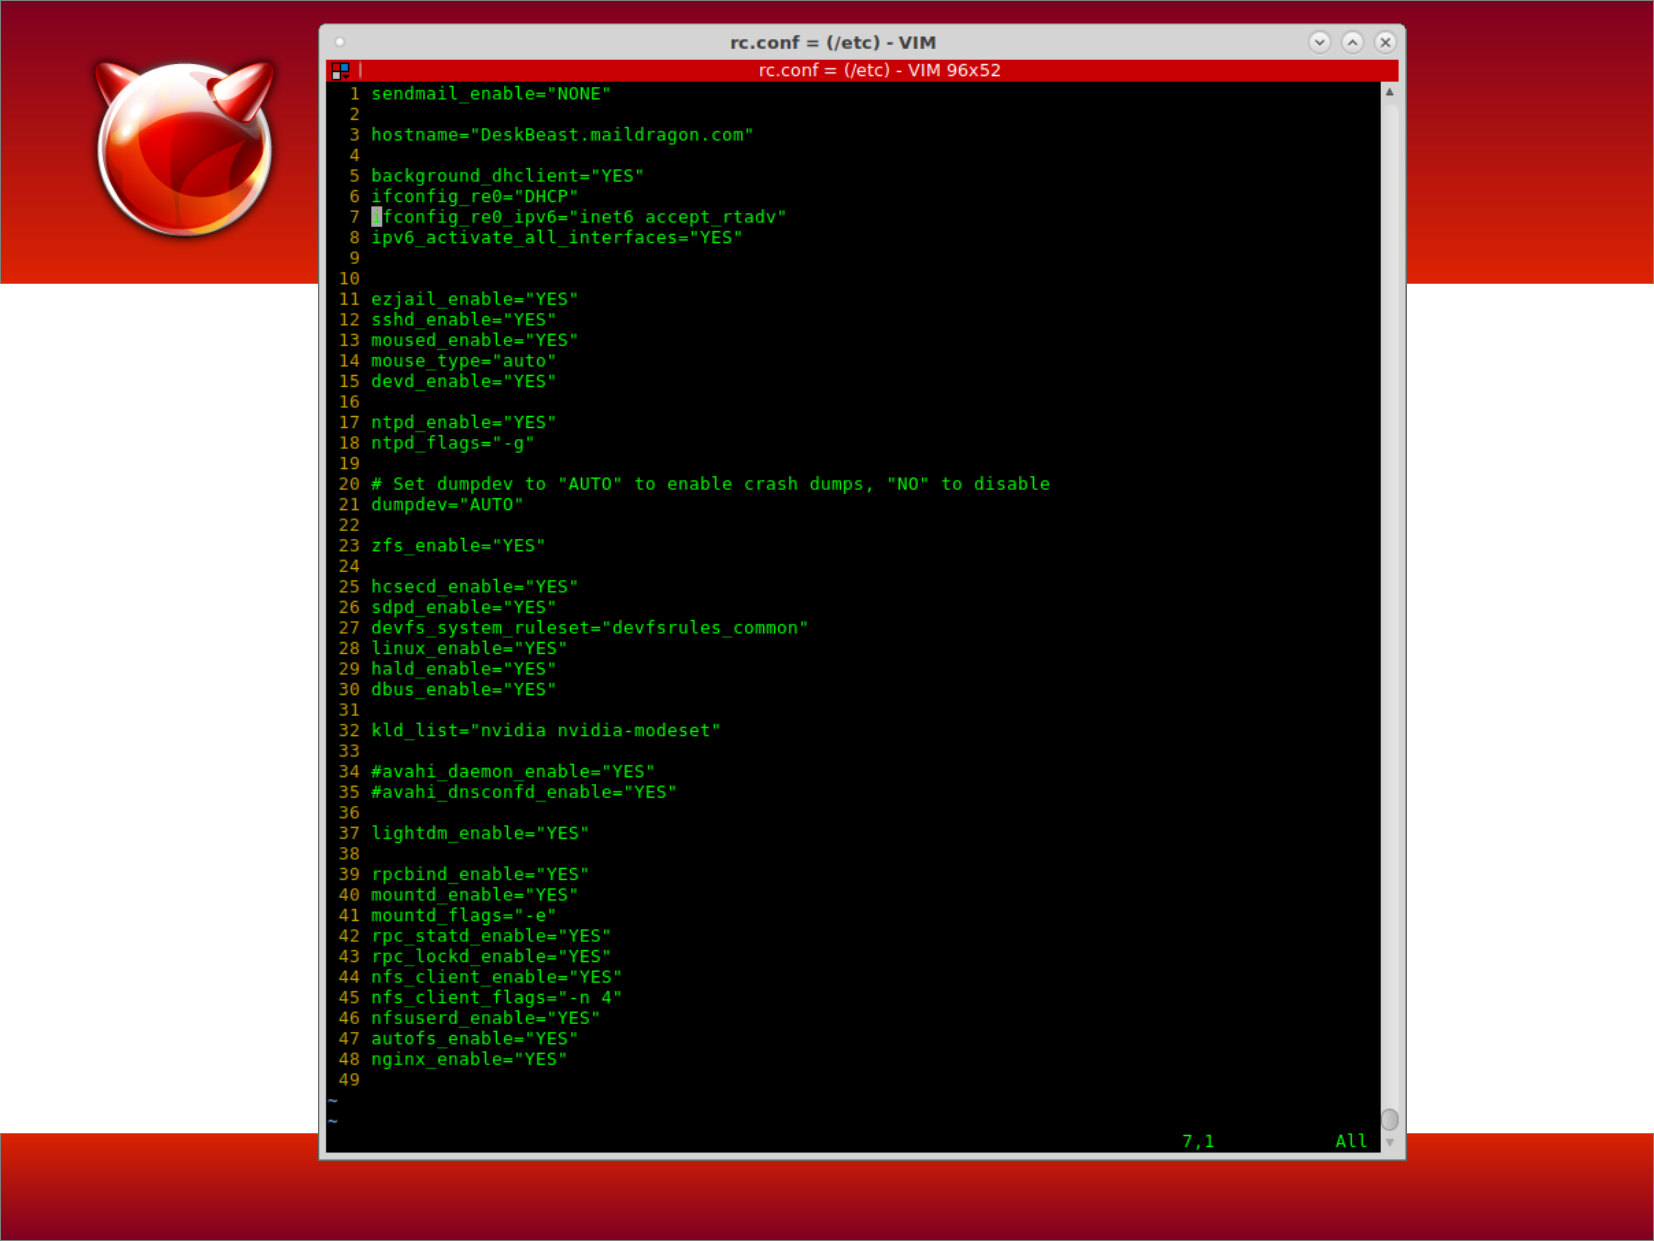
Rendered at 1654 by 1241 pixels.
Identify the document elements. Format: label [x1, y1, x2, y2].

picture [318, 23, 1407, 1161]
picture [82, 49, 289, 252]
